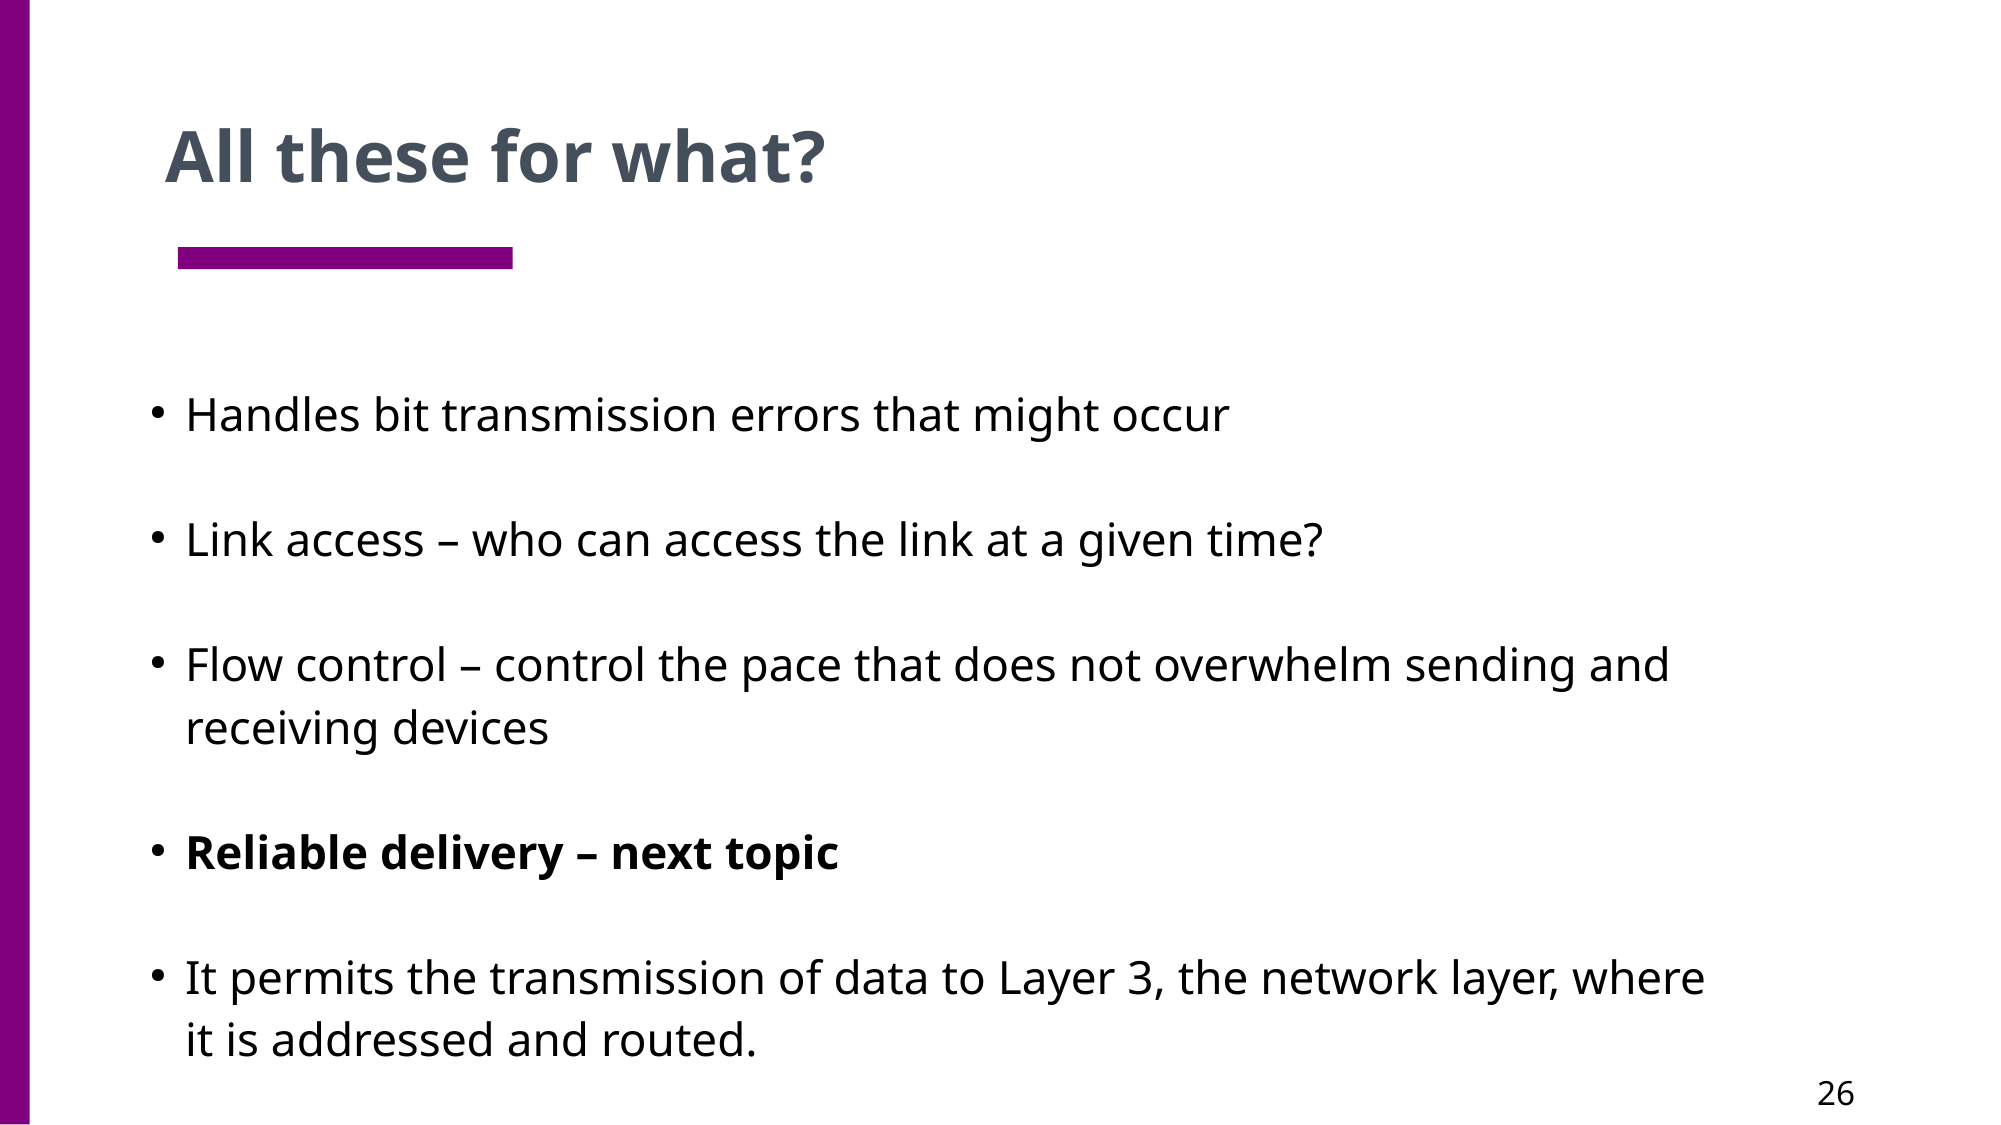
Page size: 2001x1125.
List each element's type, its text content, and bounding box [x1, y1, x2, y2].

text_box Handles bit transmission errors that might occur Link access – who can access the link at a given time? Flow control – control the pace that does not overwhelm sending and receiving devices Reliable delivery – next topic It permits the transmission of data to Layer 3, the network layer, where it is addressed and routed. [135, 375, 1741, 1059]
text_box All these for what? [151, 0, 1849, 212]
